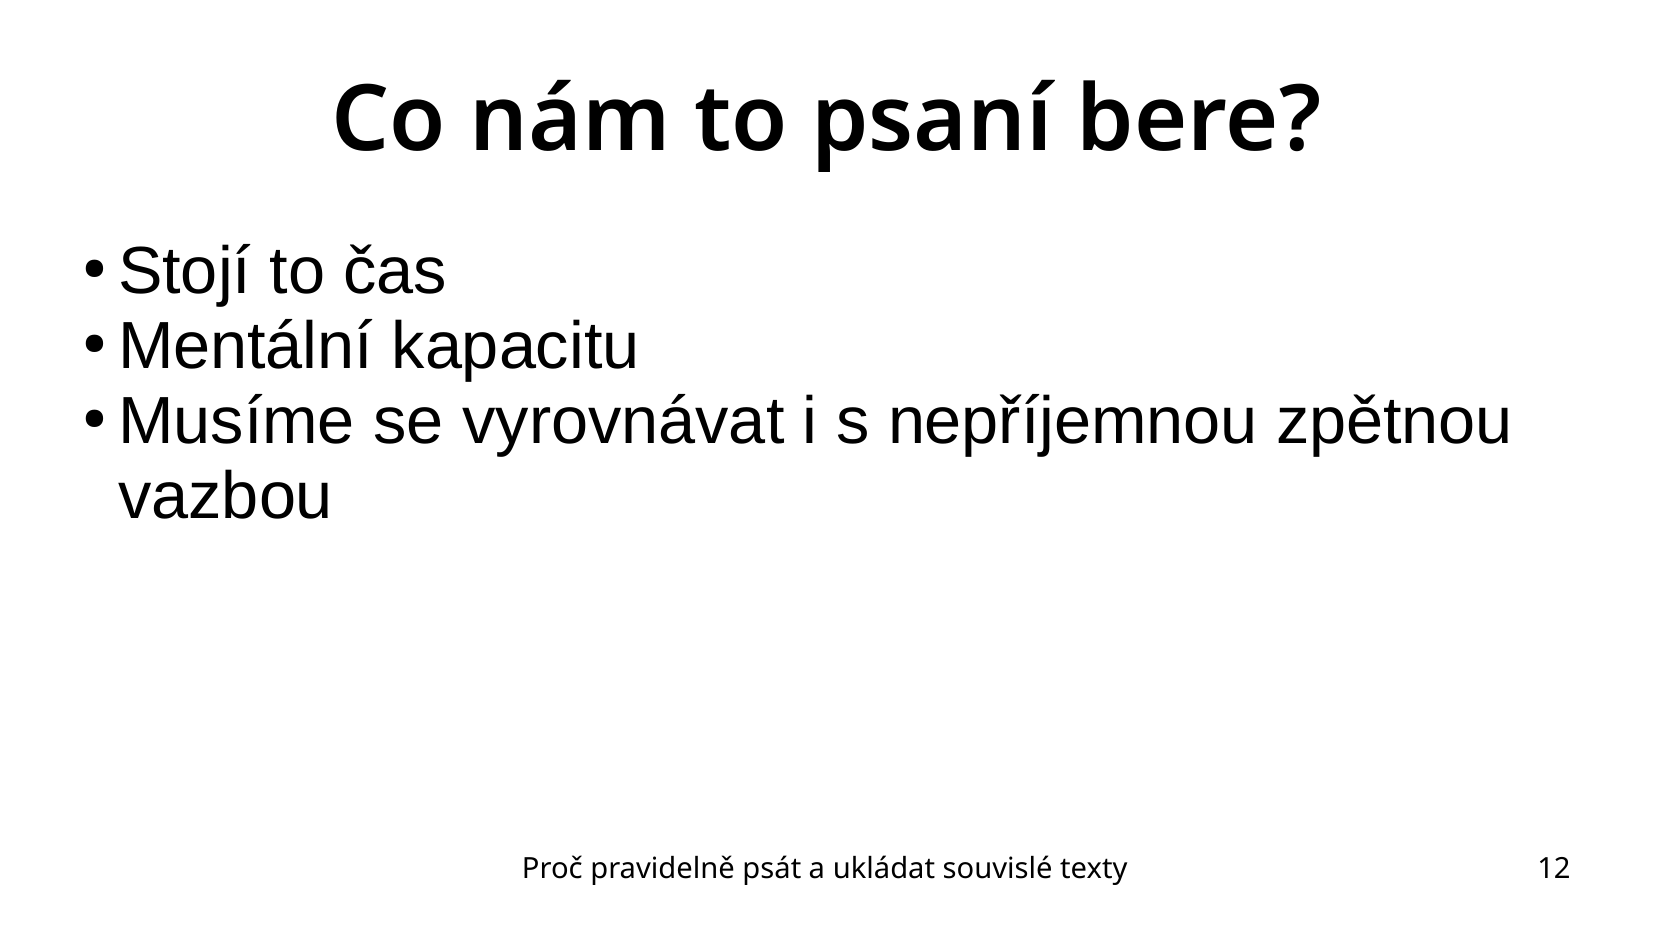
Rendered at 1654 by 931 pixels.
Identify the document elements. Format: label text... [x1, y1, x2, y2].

subtitle Stojí to čas Mentální kapacitu Musíme se vyrovnávat i s nepříjemnou zpětnou vazbou [82, 233, 1571, 738]
title Co nám to psaní bere? [82, 37, 1571, 193]
